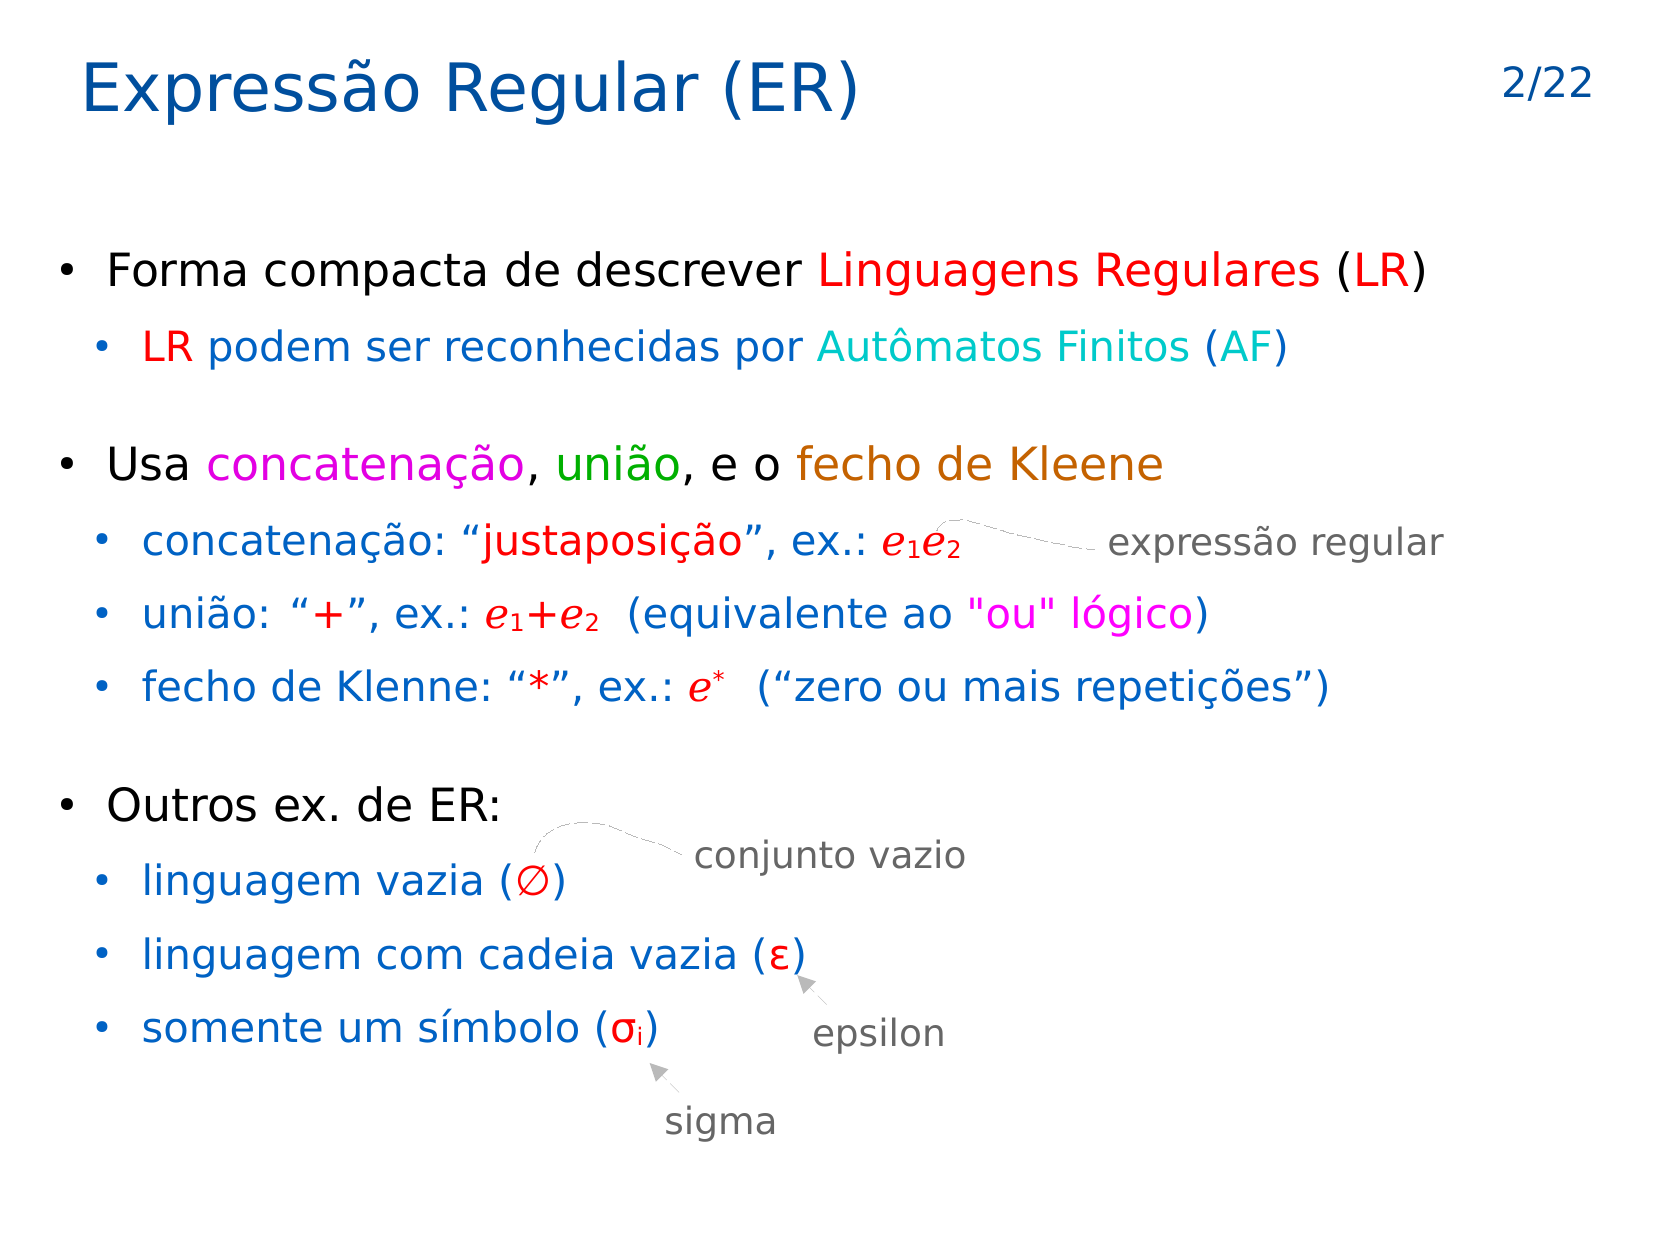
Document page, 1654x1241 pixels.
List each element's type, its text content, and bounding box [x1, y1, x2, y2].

text_box expressão regular [1092, 513, 1460, 573]
text_box epsilon [797, 1004, 961, 1063]
title Expressão Regular (ER) [59, 29, 1625, 148]
text_box conjunto vazio [678, 826, 982, 886]
list Forma compacta de descrever Linguagens Regulares (LR) LR podem ser reconhecidas por Autômatos Finitos (AF) Usa concatenação, união, e o fecho de Kleene concatenação: “justaposição”, ex.: ℯ1ℯ2 união: “+”, ex.: ℯ1+ℯ2 (equivalente ao "ou" lógico) fecho de Klenne: “*”, ex.: ℯ* (“zero ou mais repetições”) Outros ex. de ER: linguagem vazia (∅) linguagem com cadeia vazia (ε) somente um símbolo (σi) [59, 236, 1654, 1182]
text_box sigma [649, 1092, 793, 1151]
